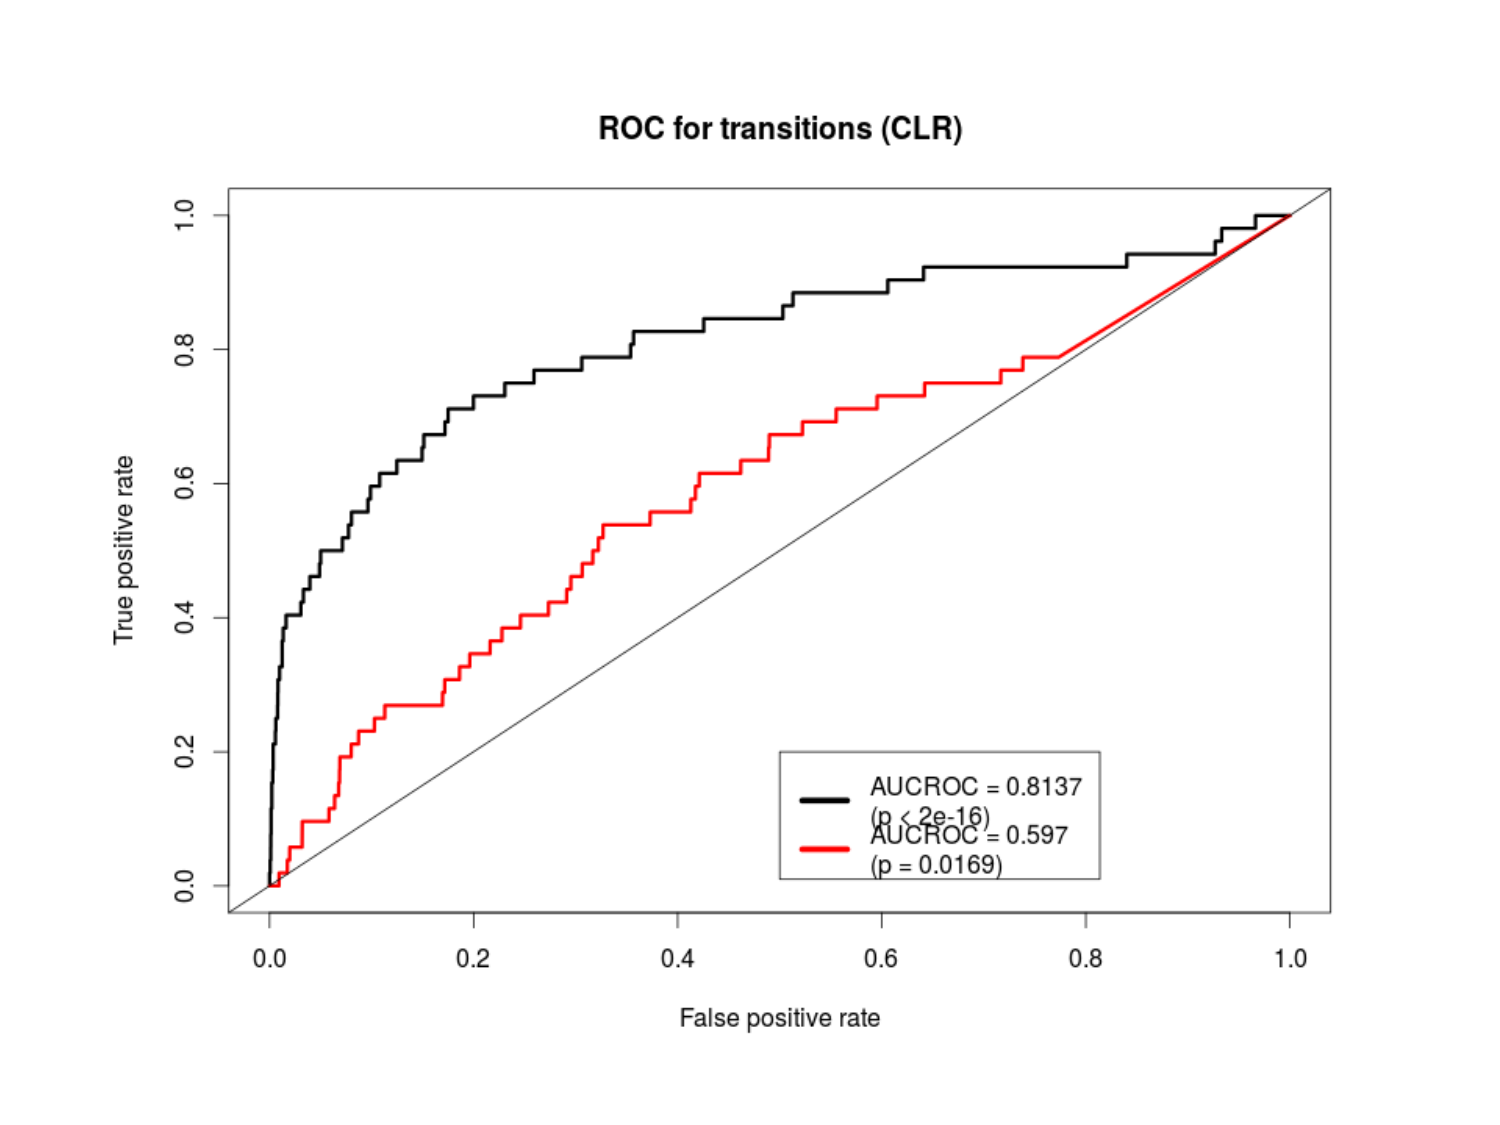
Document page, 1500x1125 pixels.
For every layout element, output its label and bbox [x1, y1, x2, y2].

picture [106, 66, 1394, 1066]
